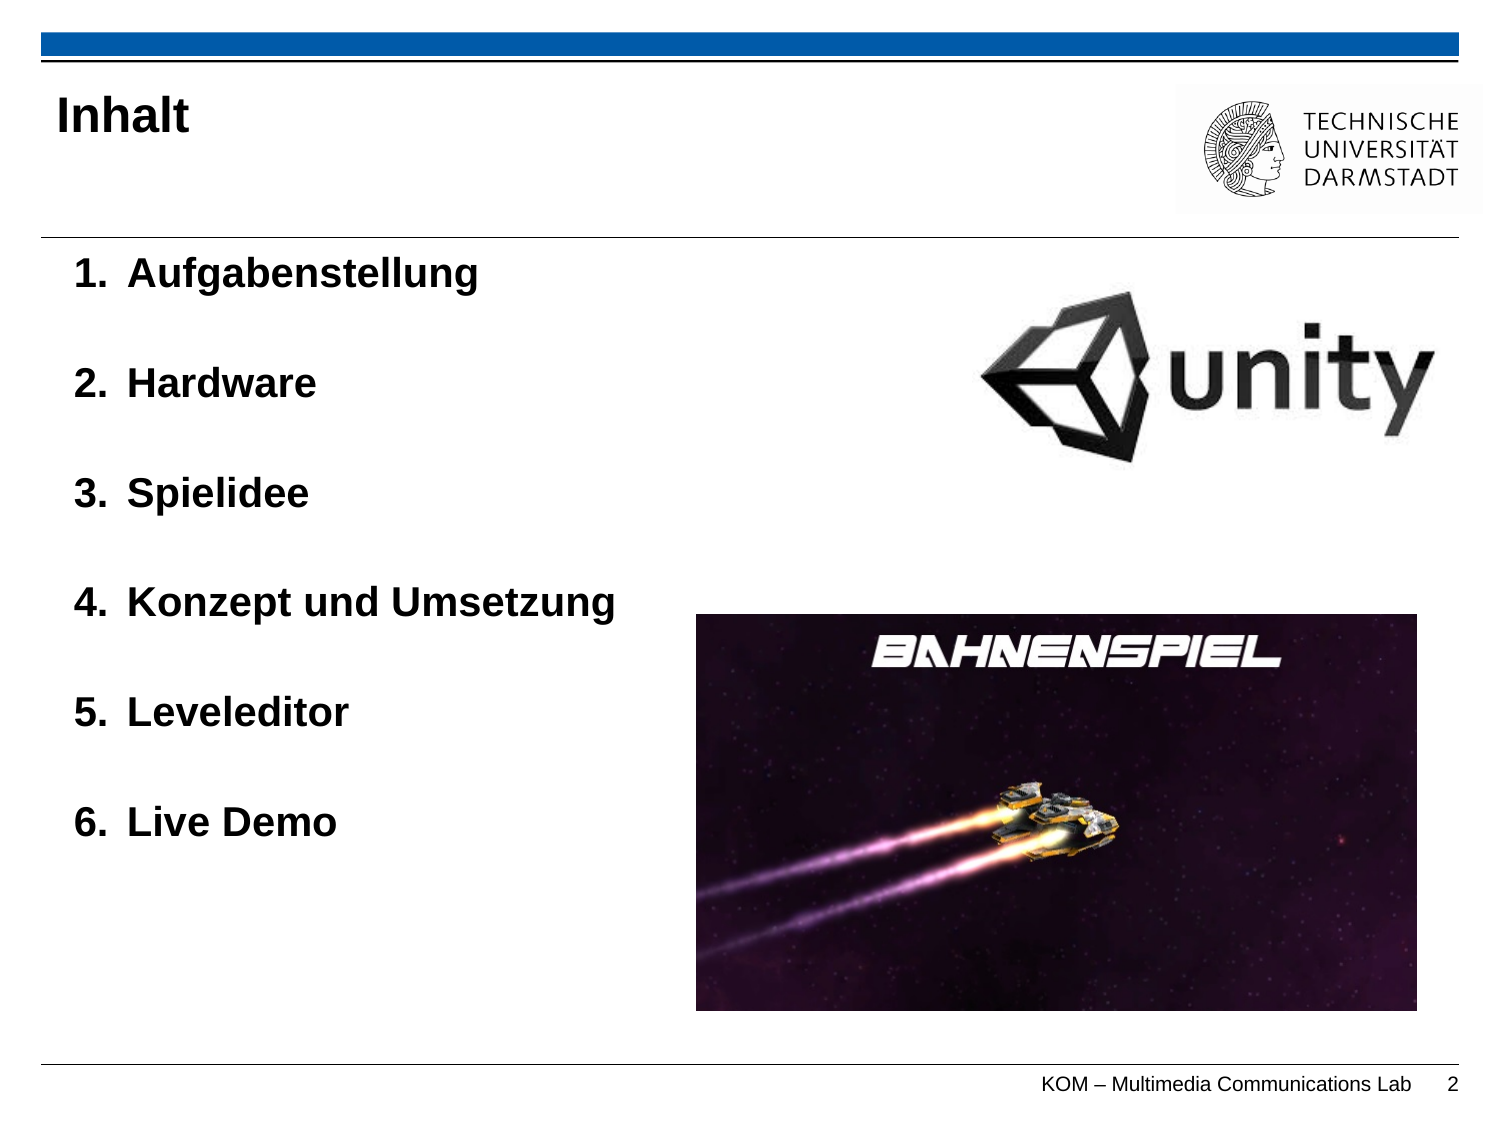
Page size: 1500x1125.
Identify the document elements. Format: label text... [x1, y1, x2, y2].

list Aufgabenstellung Hardware Spielidee Konzept und Umsetzung Leveleditor Live Demo [41, 243, 1459, 1059]
picture [972, 245, 1441, 508]
title Inhalt [41, 80, 1170, 218]
picture [696, 614, 1417, 1011]
picture [1175, 84, 1483, 214]
